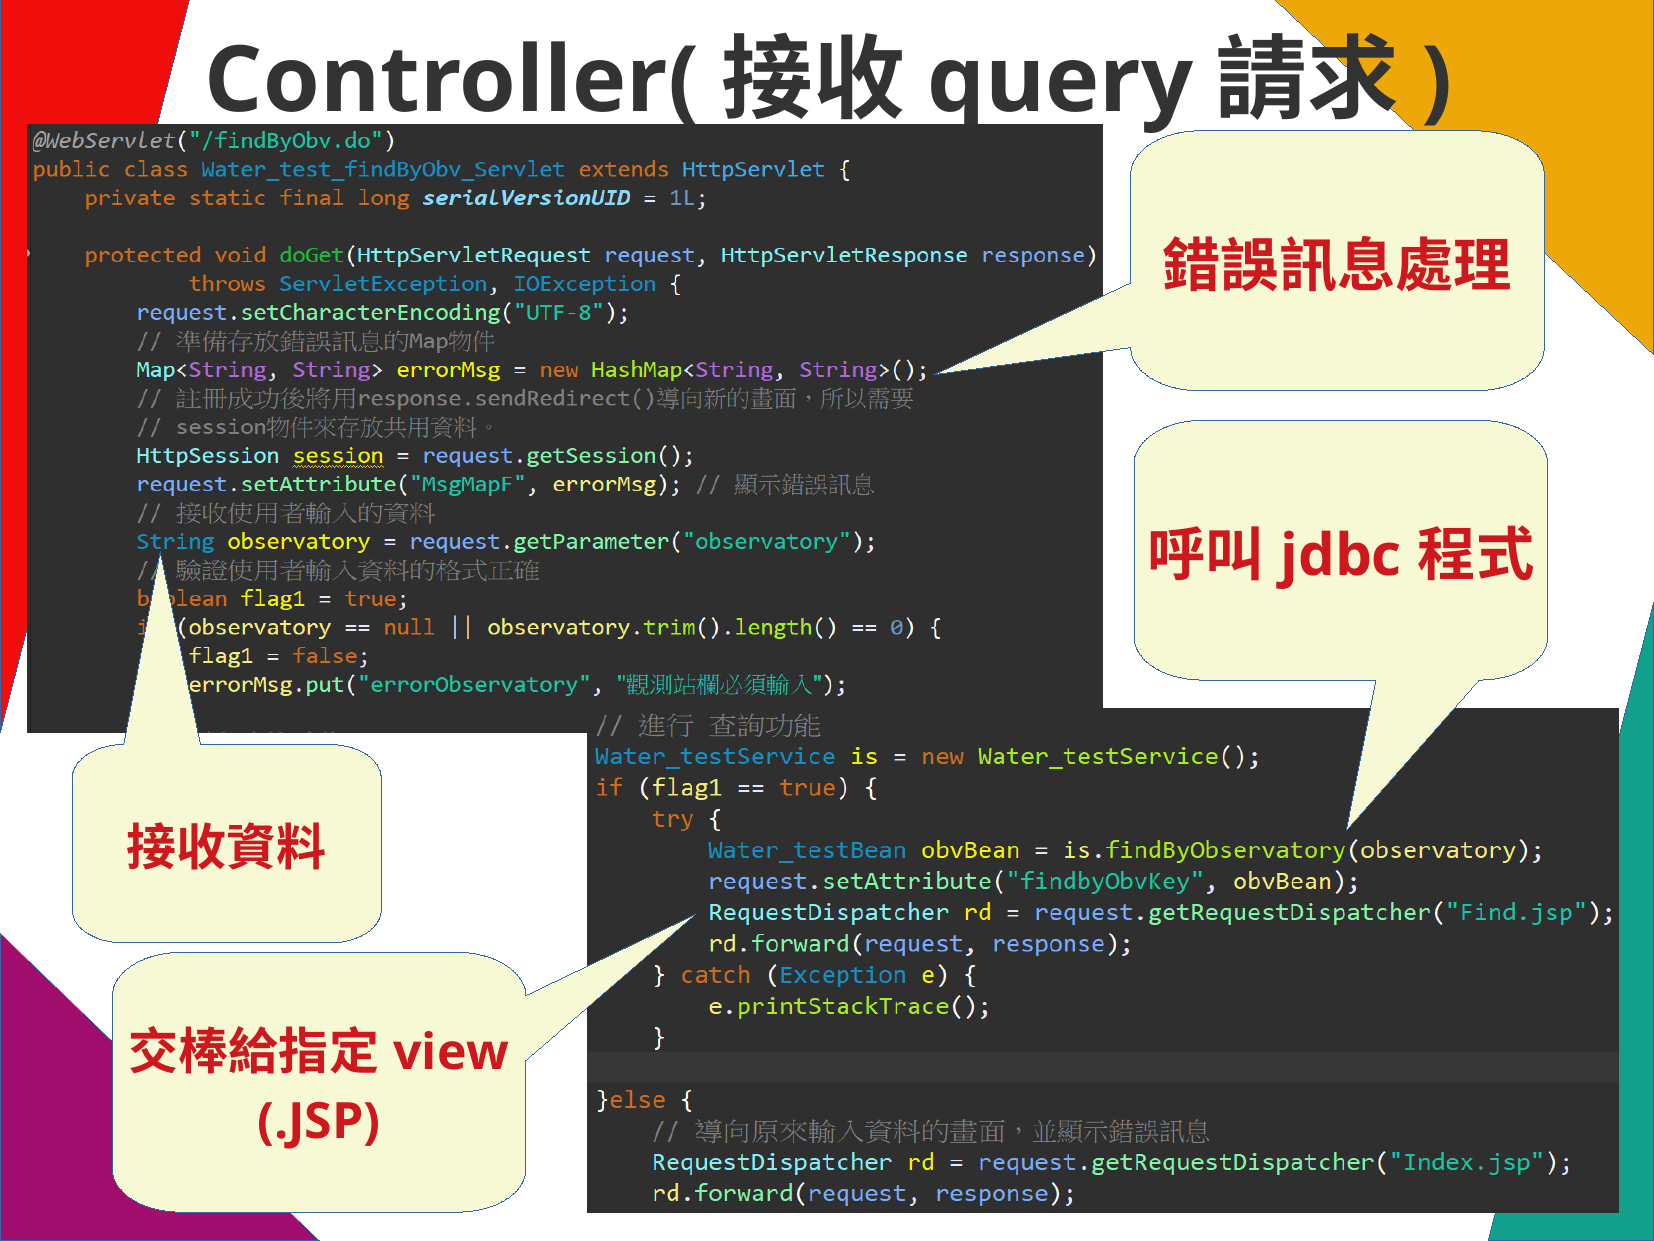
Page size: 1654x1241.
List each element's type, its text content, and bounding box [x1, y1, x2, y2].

picture [27, 124, 1619, 1213]
text_box Controller(接收query請求) [116, 20, 1541, 143]
text_box [0, 933, 320, 1241]
text_box [1250, 602, 1654, 1241]
text_box [0, 0, 190, 733]
text_box 交棒給指定view (.JSP) [112, 914, 696, 1213]
text_box 錯誤訊息處理 [933, 130, 1545, 391]
text_box 呼叫jdbc程式 [1134, 420, 1548, 831]
text_box 接收資料 [72, 551, 382, 943]
text_box [1275, 0, 1654, 355]
